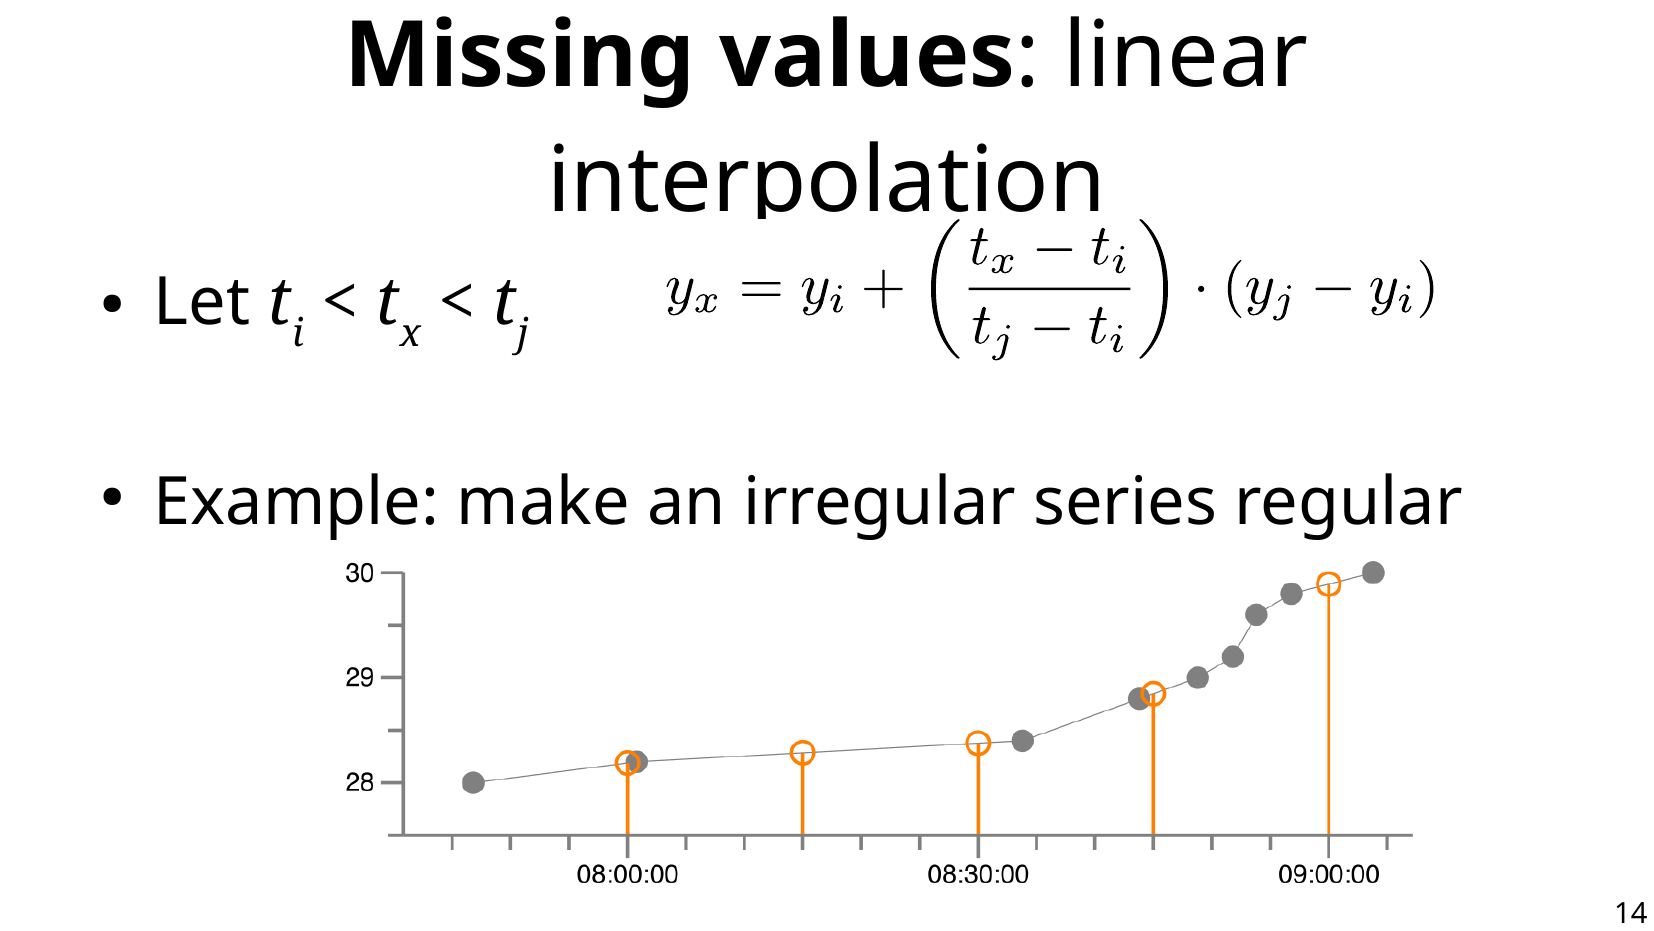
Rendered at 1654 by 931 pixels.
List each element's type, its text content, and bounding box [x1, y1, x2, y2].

title Missing values: linear interpolation [82, 1, 1571, 226]
list Let ti < tx < tj Example: make an irregular series regular [82, 253, 1571, 793]
text_box [664, 219, 1440, 361]
picture [328, 561, 1430, 883]
